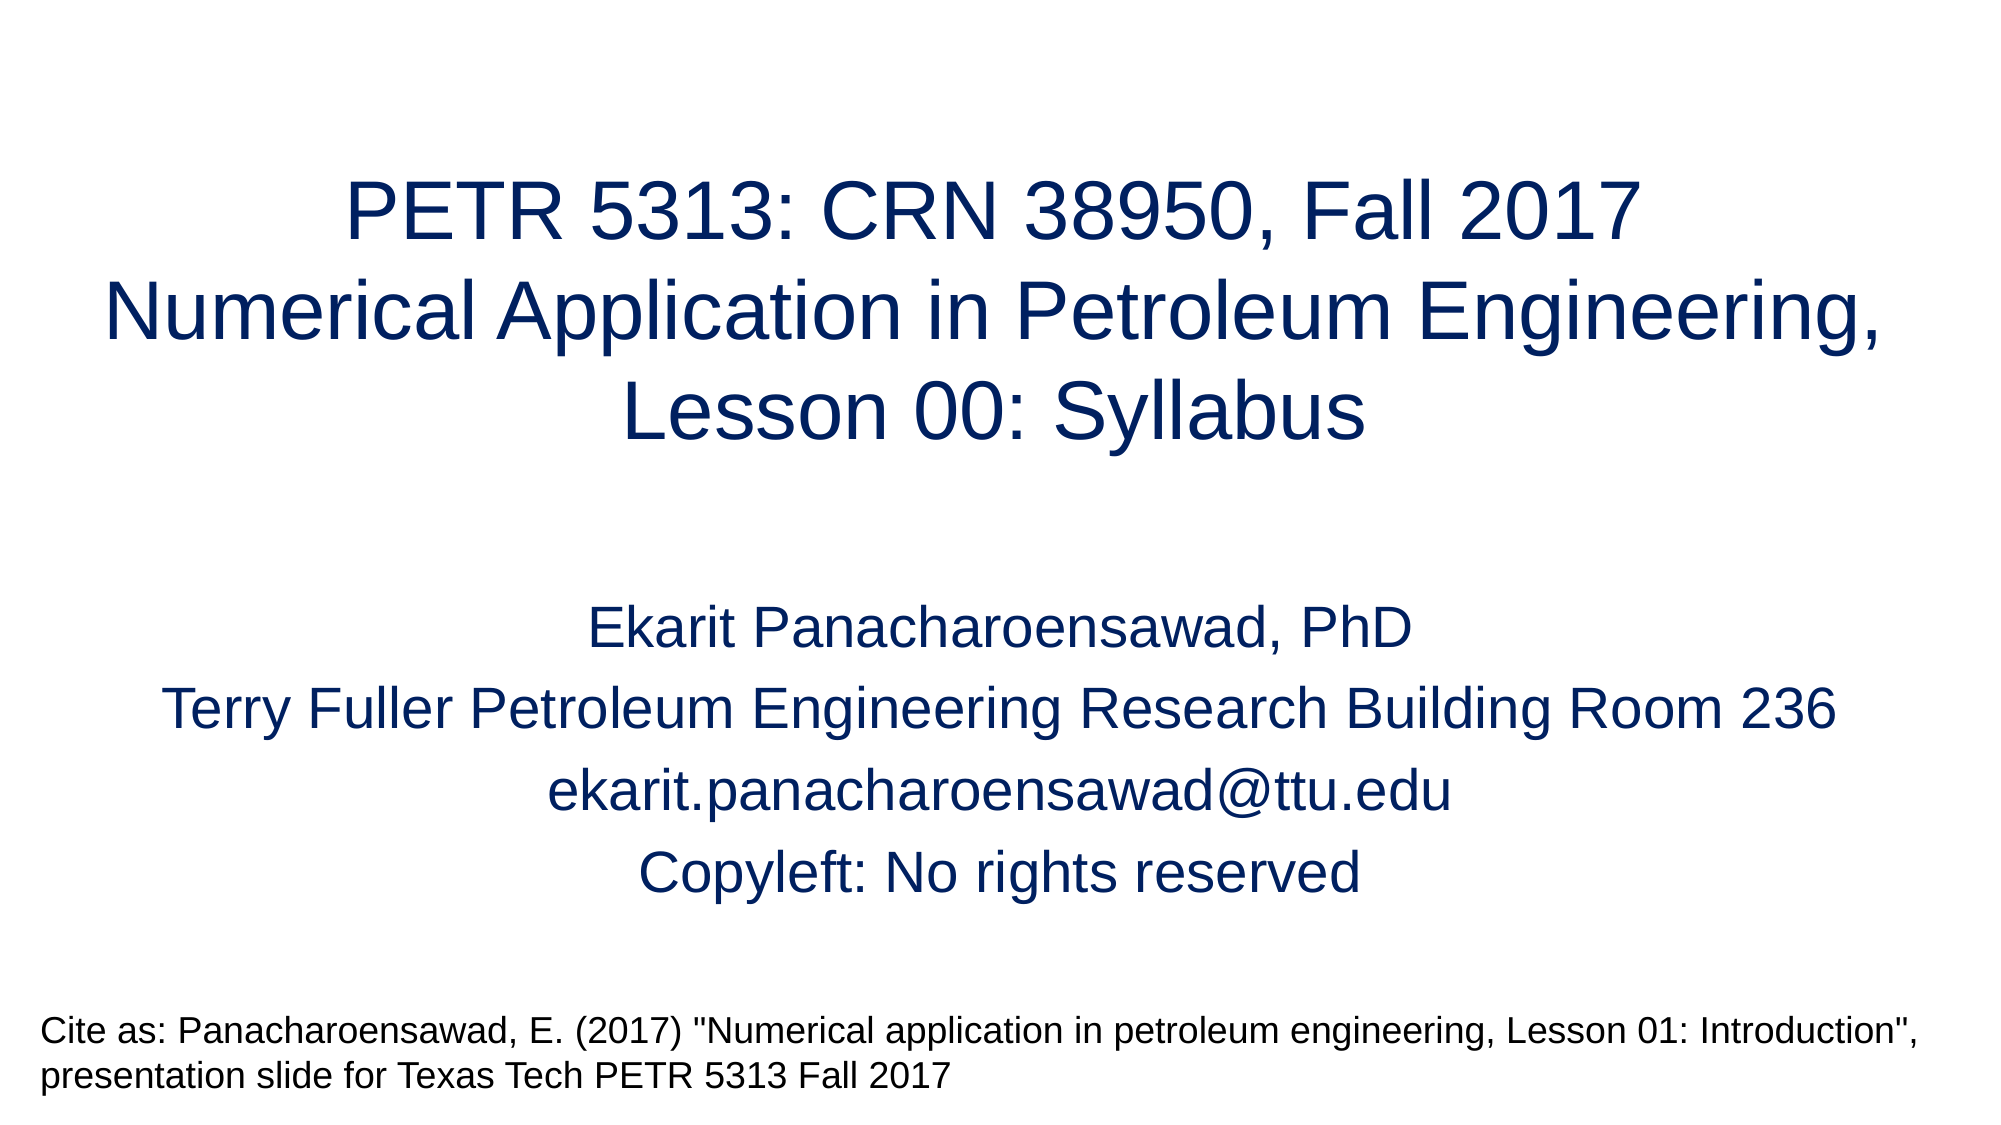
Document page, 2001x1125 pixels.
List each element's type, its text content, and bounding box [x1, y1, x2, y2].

subtitle Ekarit Panacharoensawad, PhD Terry Fuller Petroleum Engineering Research Building Room 236 ekarit.panacharoensawad@ttu.edu Copyleft: No rights reserved [31, 581, 1970, 937]
title PETR 5313: CRN 38950, Fall 2017 Numerical Application in Petroleum Engineering, Lesson 00: Syllabus [25, 66, 1963, 464]
text_box Cite as: Panacharoensawad, E. (2017) "Numerical application in petroleum engineering, Lesson 01: Introduction", presentation slide for Texas Tech PETR 5313 Fall 2017 [25, 998, 1982, 1104]
slide_number [1433, 1024, 1900, 1103]
